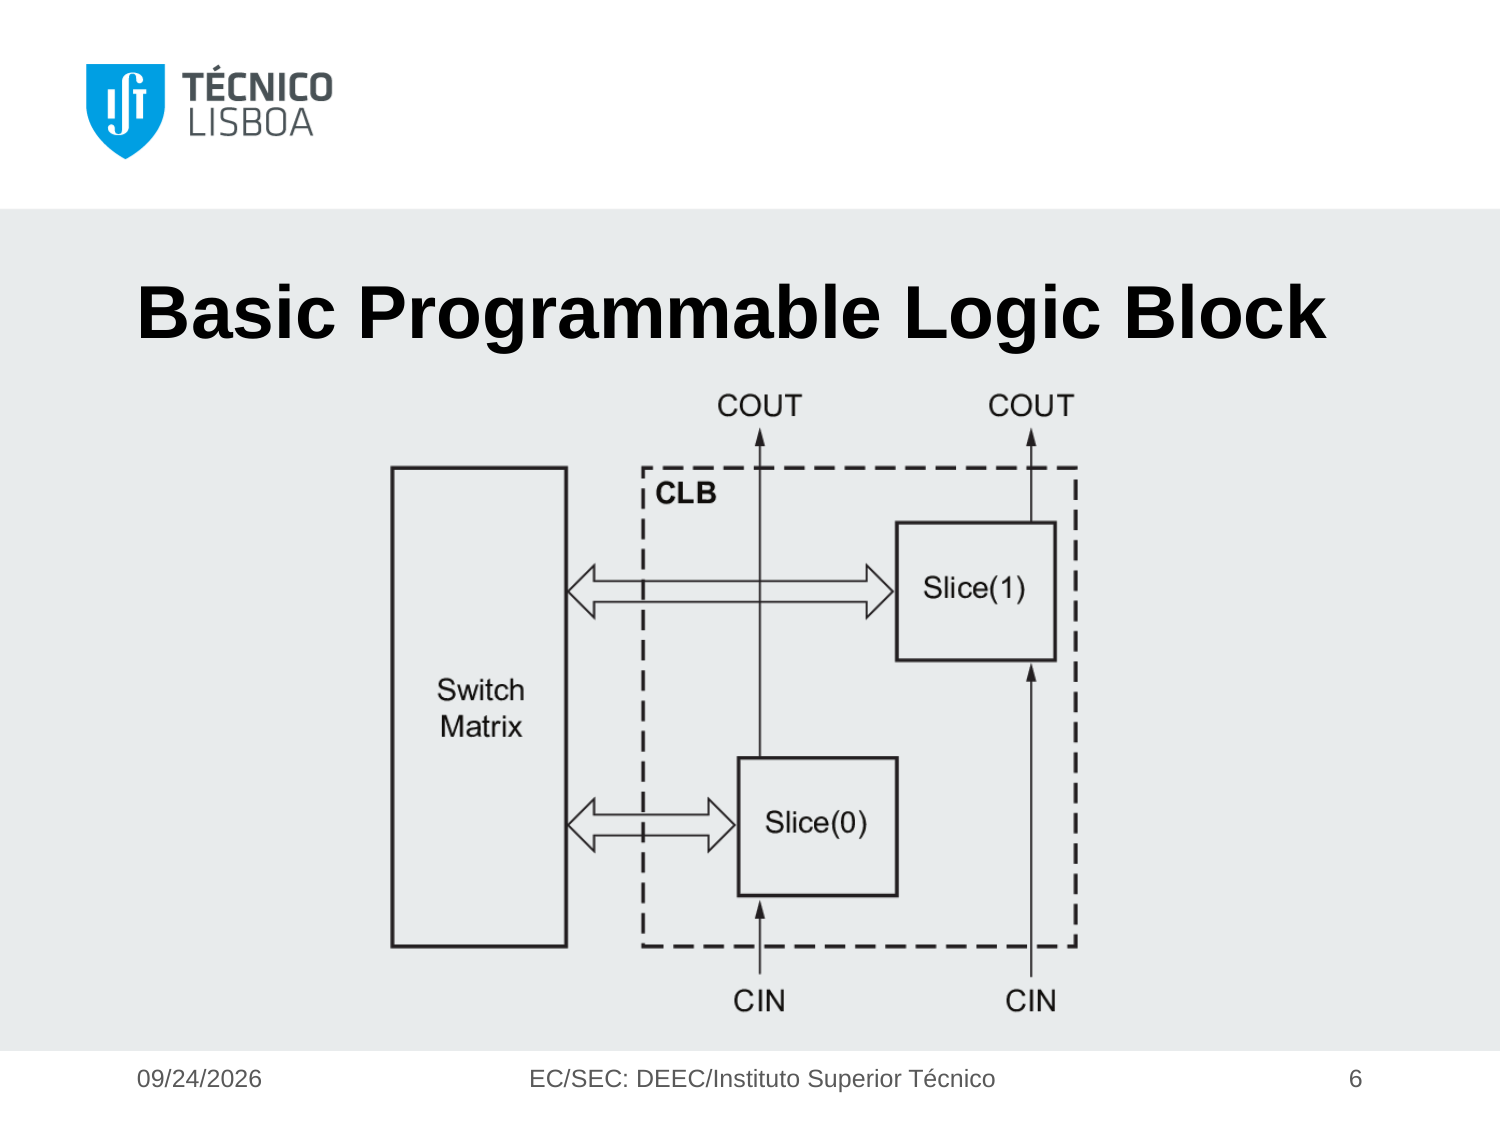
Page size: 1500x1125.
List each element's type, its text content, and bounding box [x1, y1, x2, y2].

picture [0, 0, 1500, 1125]
slide_number <number> [1077, 1052, 1378, 1103]
title Basic Programmable Logic Block [121, 237, 1378, 381]
footer EC/SEC: DEEC/Instituto Superior Técnico [512, 1052, 1021, 1103]
slide_number 11/02/2020 [121, 1052, 425, 1103]
